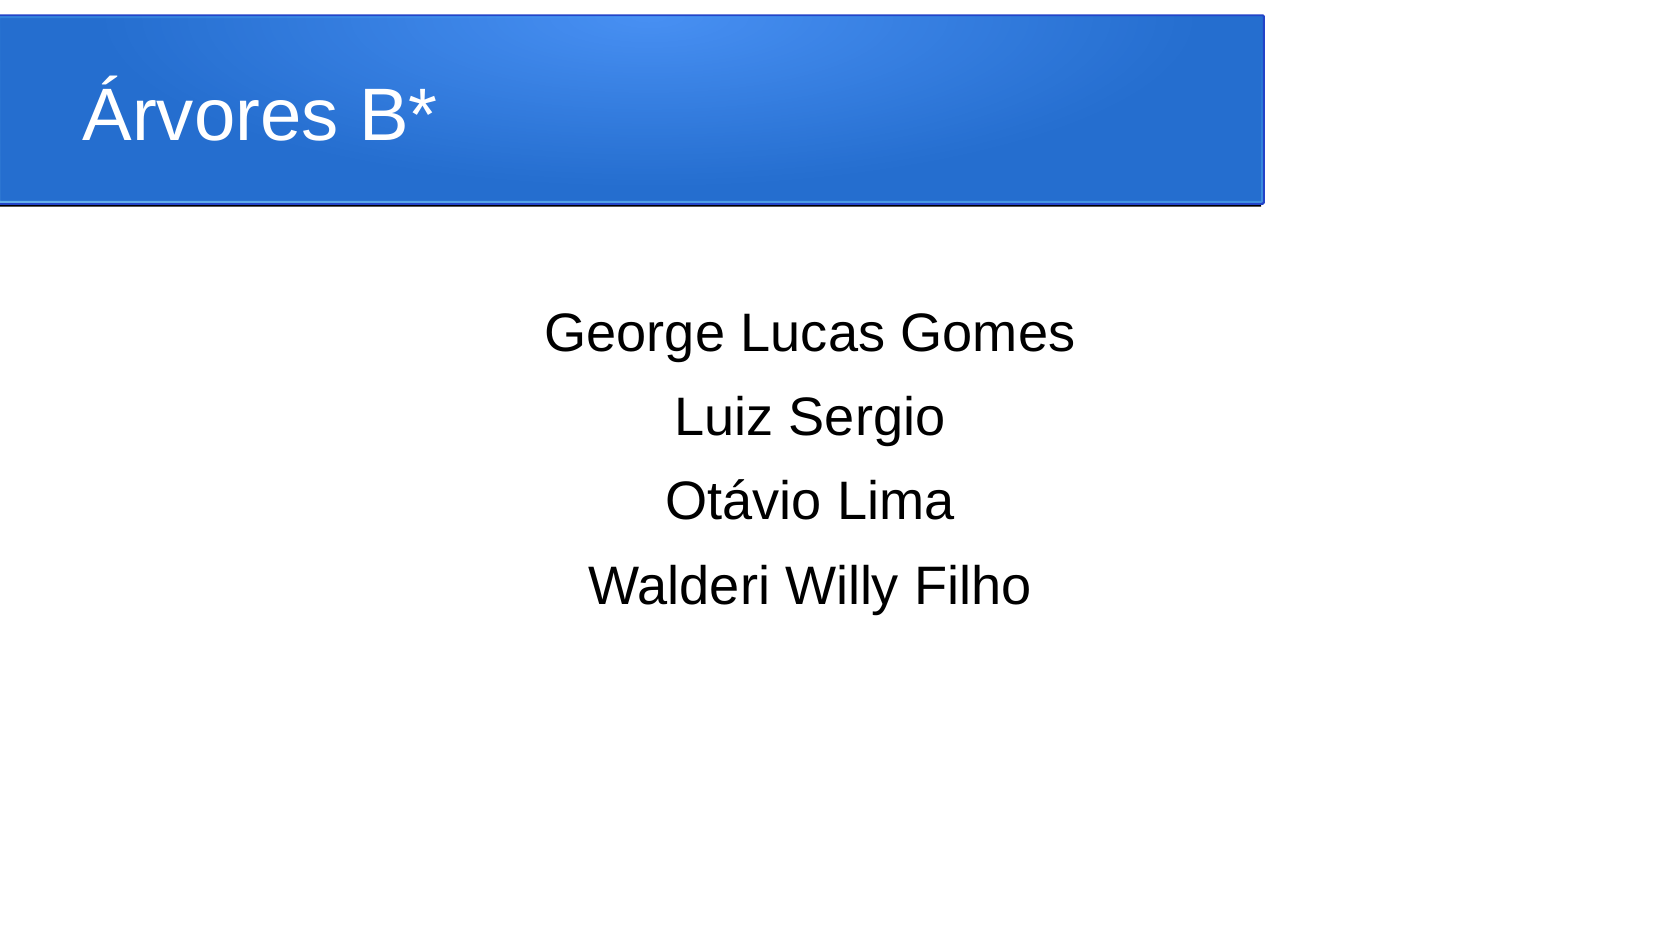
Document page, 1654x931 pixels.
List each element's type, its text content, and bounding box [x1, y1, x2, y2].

list George Lucas Gomes Luiz Sergio Otávio Lima Walderi Willy Filho [82, 217, 1538, 758]
title Árvores B* [82, 37, 1250, 193]
